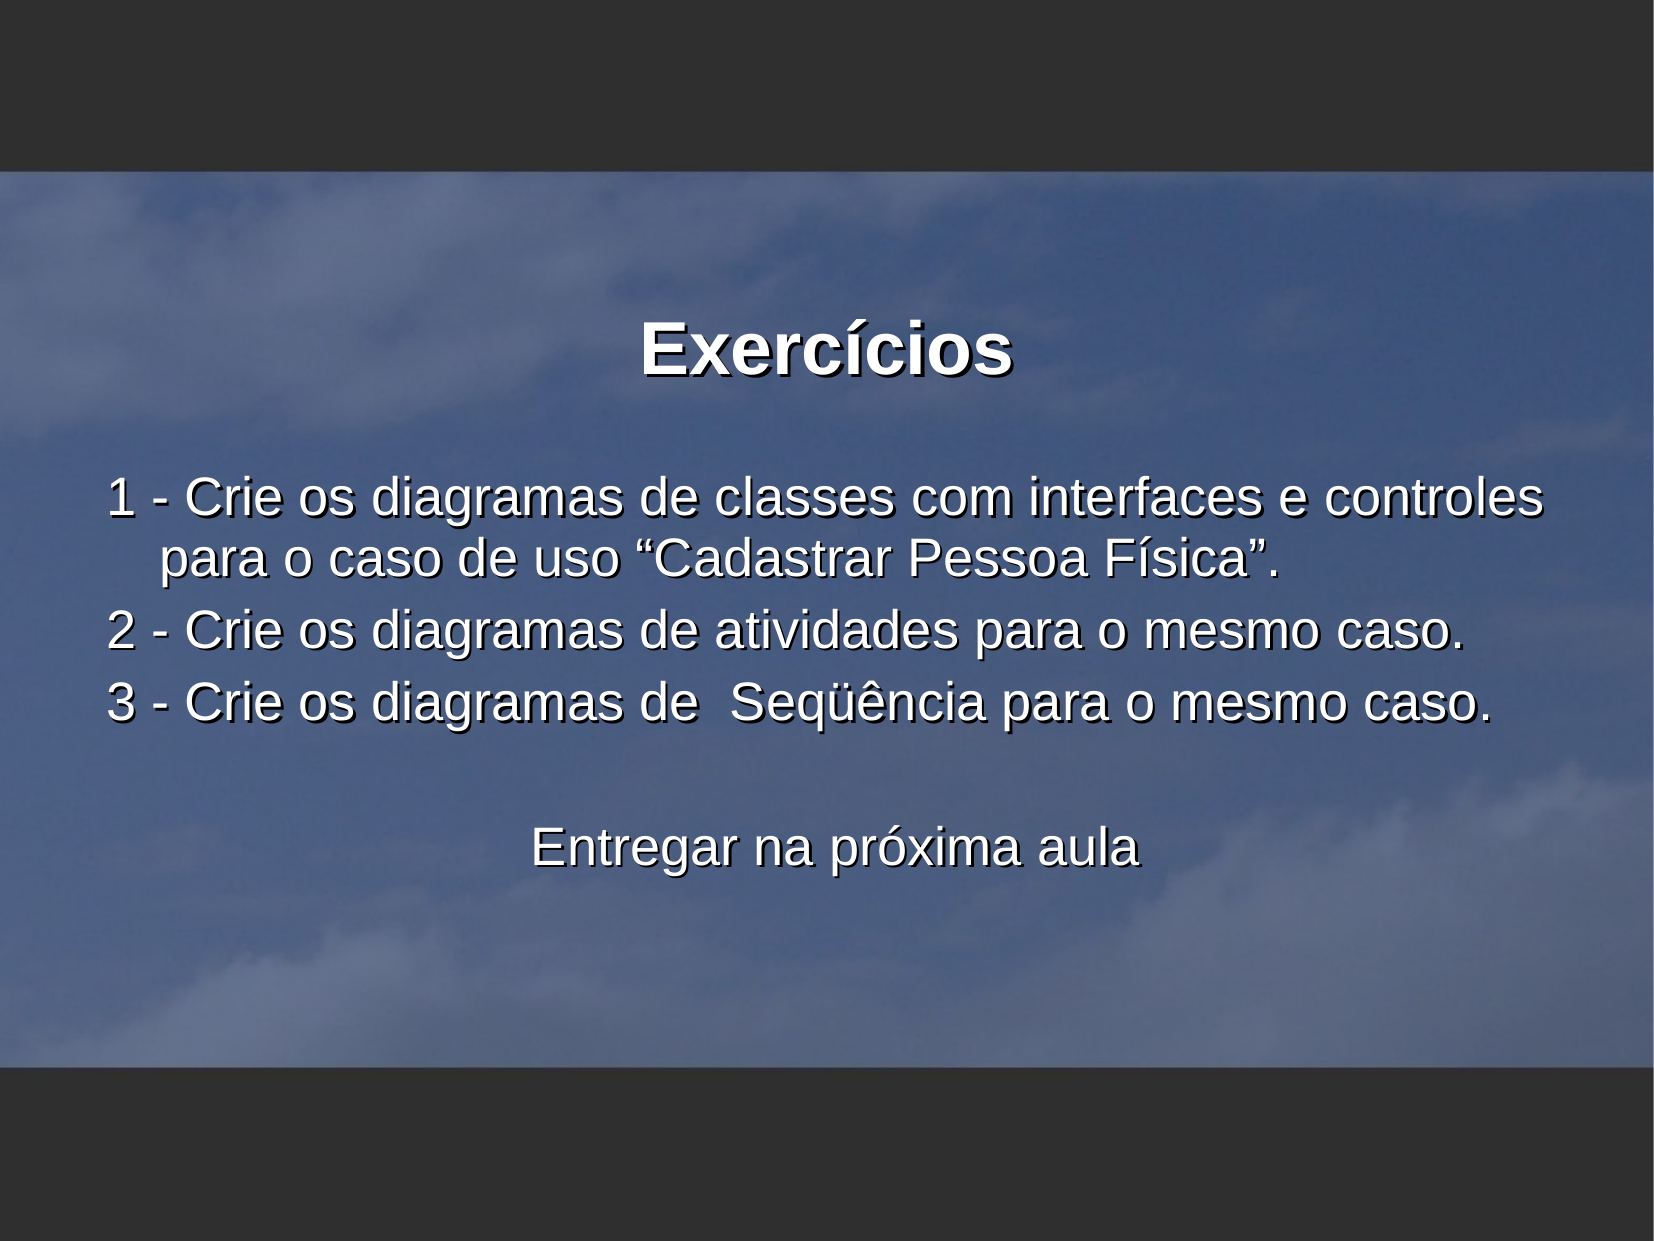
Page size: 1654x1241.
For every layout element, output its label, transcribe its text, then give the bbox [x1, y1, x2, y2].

picture [0, 0, 1654, 1241]
title Exercícios [88, 267, 1565, 430]
list 1 - Crie os diagramas de classes com interfaces e controles para o caso de uso “Cadastrar Pessoa Física”. 2 - Crie os diagramas de atividades para o mesmo caso. 3 - Crie os diagramas de Seqüência para o mesmo caso. Entregar na próxima aula [88, 466, 1565, 878]
